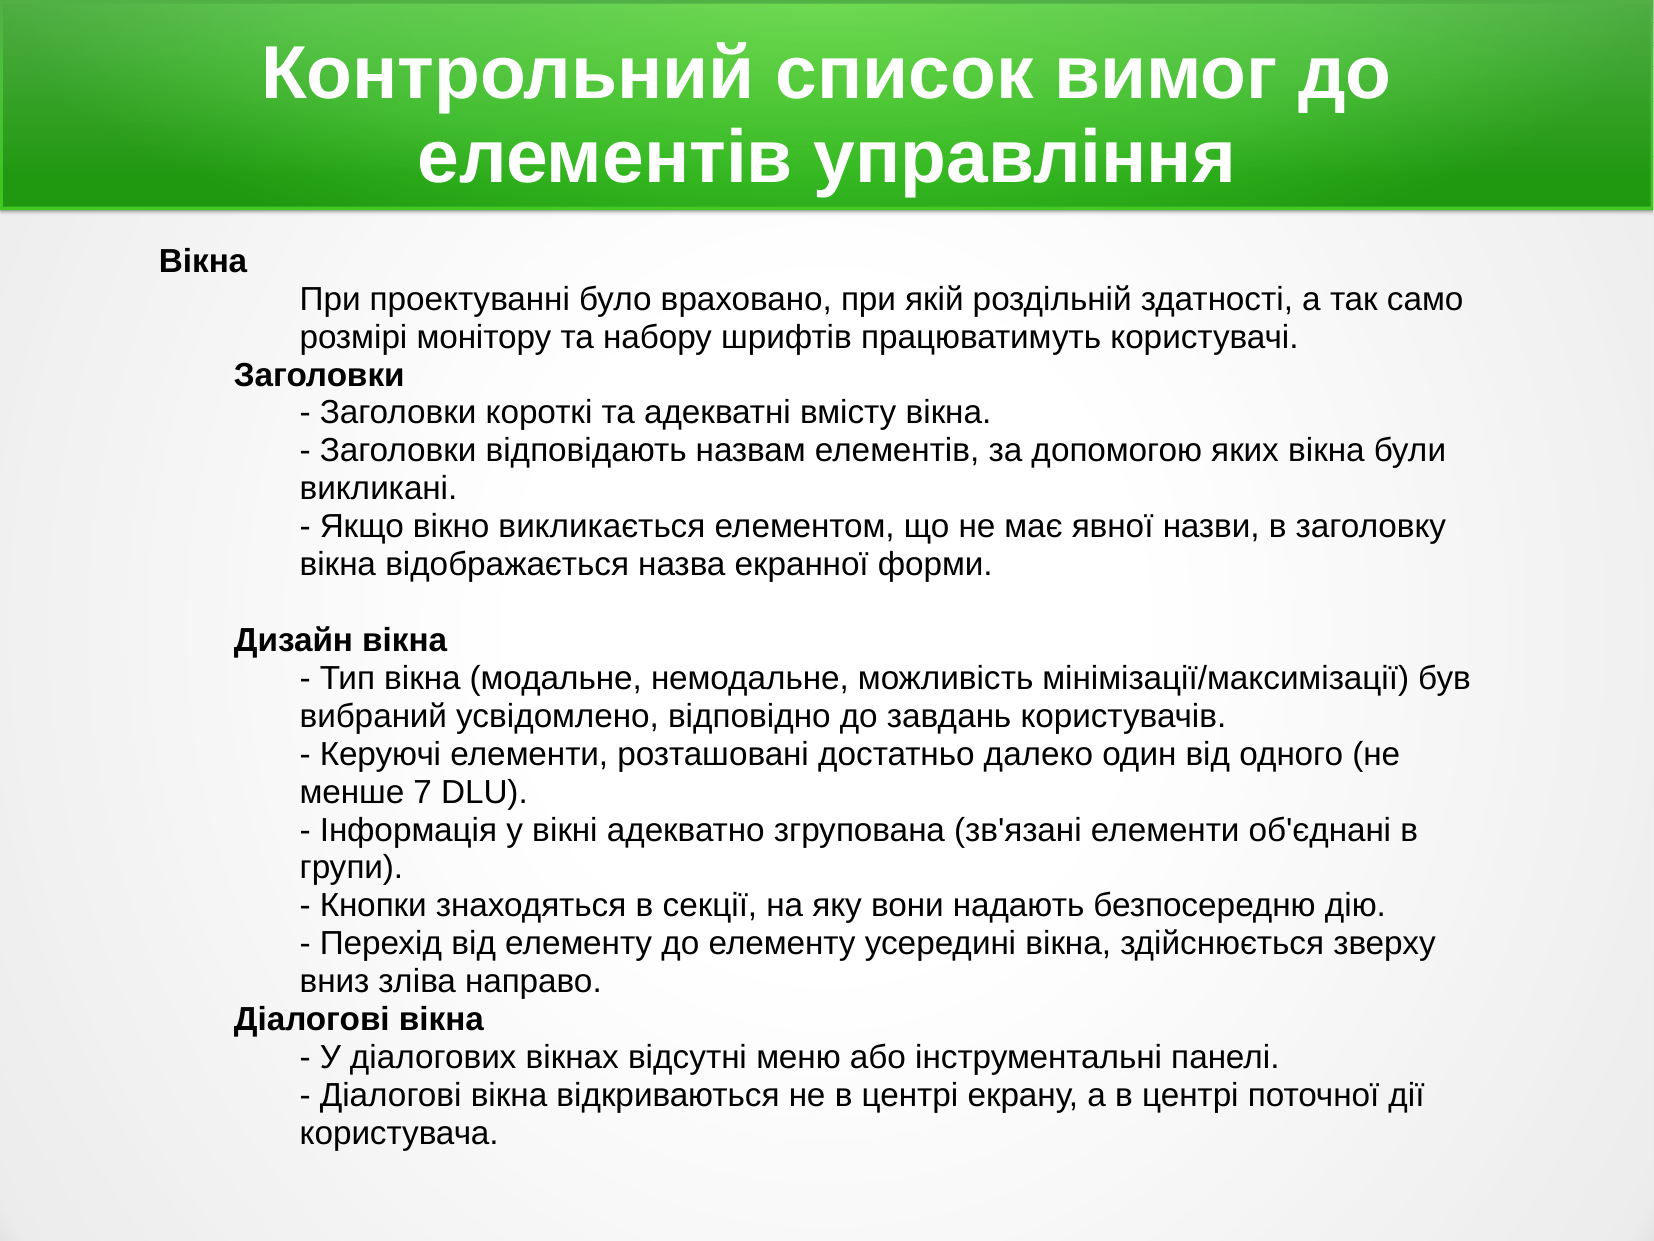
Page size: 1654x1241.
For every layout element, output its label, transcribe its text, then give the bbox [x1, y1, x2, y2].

text_box Вікна При проектуванні було враховано, при якій роздільній здатності, а так само розмірі монітору та набору шрифтів працюватимуть користувачі. Заголовки - Заголовки короткі та адекватні вмісту вікна. - Заголовки відповідають назвам елементів, за допомогою яких вікна були викликані. - Якщо вікно викликається елементом, що не має явної назви, в заголовку вікна відображається назва екранної форми. Дизайн вікна - Тип вікна (модальне, немодальне, можливість мінімізації/максимізації) був вибраний усвідомлено, відповідно до завдань користувачів. - Керуючі елементи, розташовані достатньо далеко один від одного (не менше 7 DLU). - Інформація у вікні адекватно згрупована (зв'язані елементи об'єднані в групи). - Кнопки знаходяться в секції, на яку вони надають безпосередню дію. - Перехід від елементу до елементу усередині вікна, здійснюється зверху вниз зліва направо. Діалогові вікна - У діалогових вікнах відсутні меню або інструментальні панелі. - Діалогові вікна відкриваються не в центрі екрану, а в центрі поточної дії користувача. [158, 241, 1506, 1152]
title Контрольний список вимог до елементів управління [82, 30, 1571, 199]
